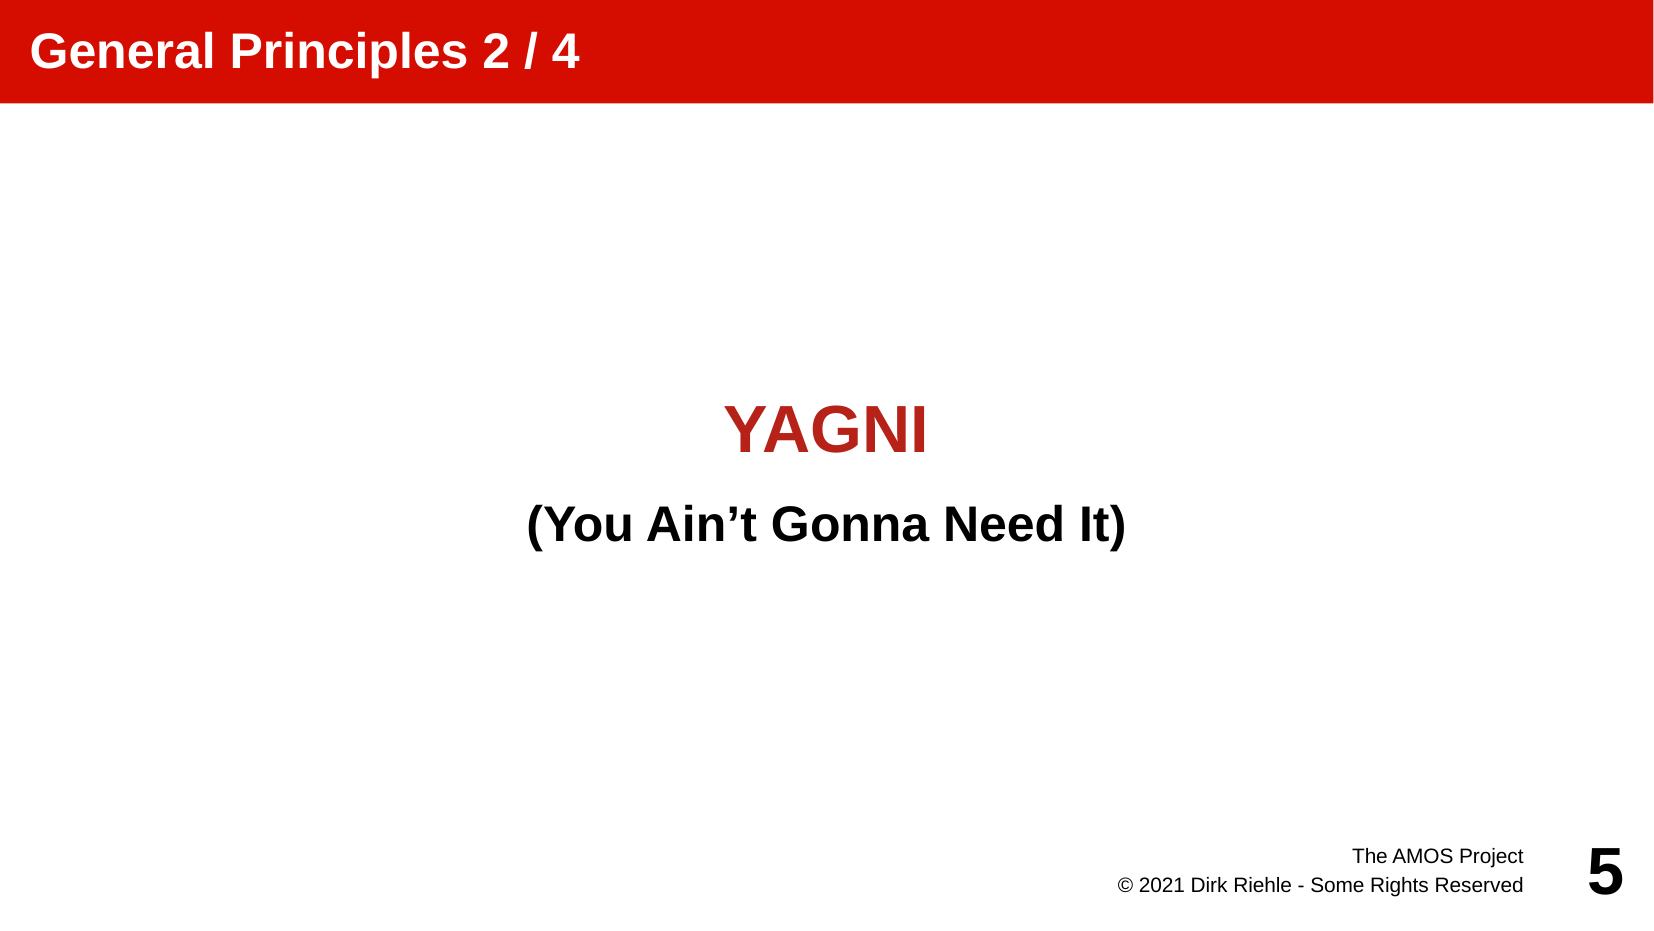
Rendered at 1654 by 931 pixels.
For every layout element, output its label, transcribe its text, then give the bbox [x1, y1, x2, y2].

title General Principles 2 / 4 [0, 0, 1654, 104]
subtitle YAGNI (You Ain’t Gonna Need It) [29, 132, 1625, 813]
